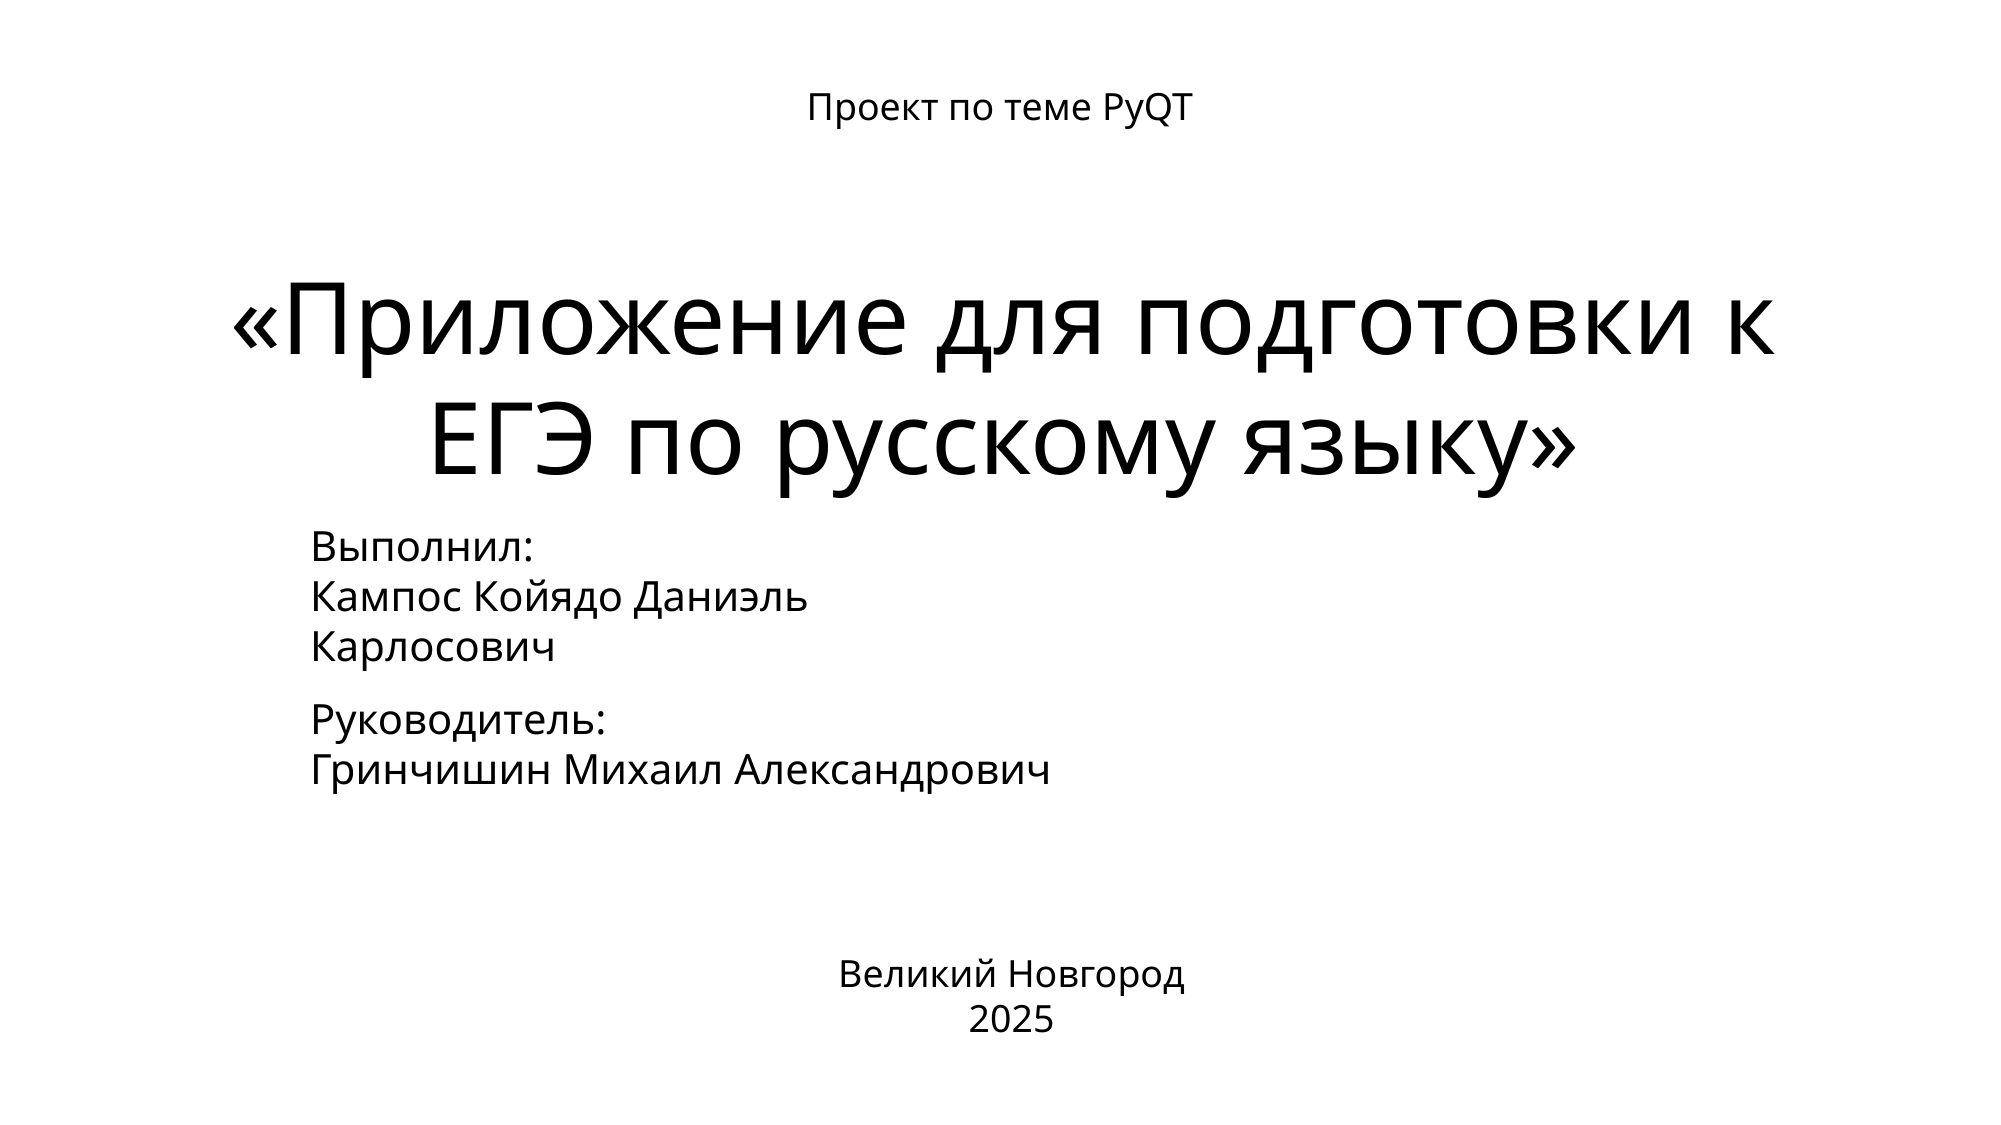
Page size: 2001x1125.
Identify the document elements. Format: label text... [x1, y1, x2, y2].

text_box «Приложение для подготовки к ЕГЭ по русскому языку» [76, 247, 1932, 502]
text_box Руководитель: Гринчишин Михаил Александрович [295, 685, 1107, 801]
text_box Великий Новгород 2025 [606, 942, 1418, 1048]
text_box Выполнил: Кампос Койядо Даниэль Карлосович [295, 512, 1000, 678]
text_box Проект по теме PyQT [685, 75, 1314, 136]
